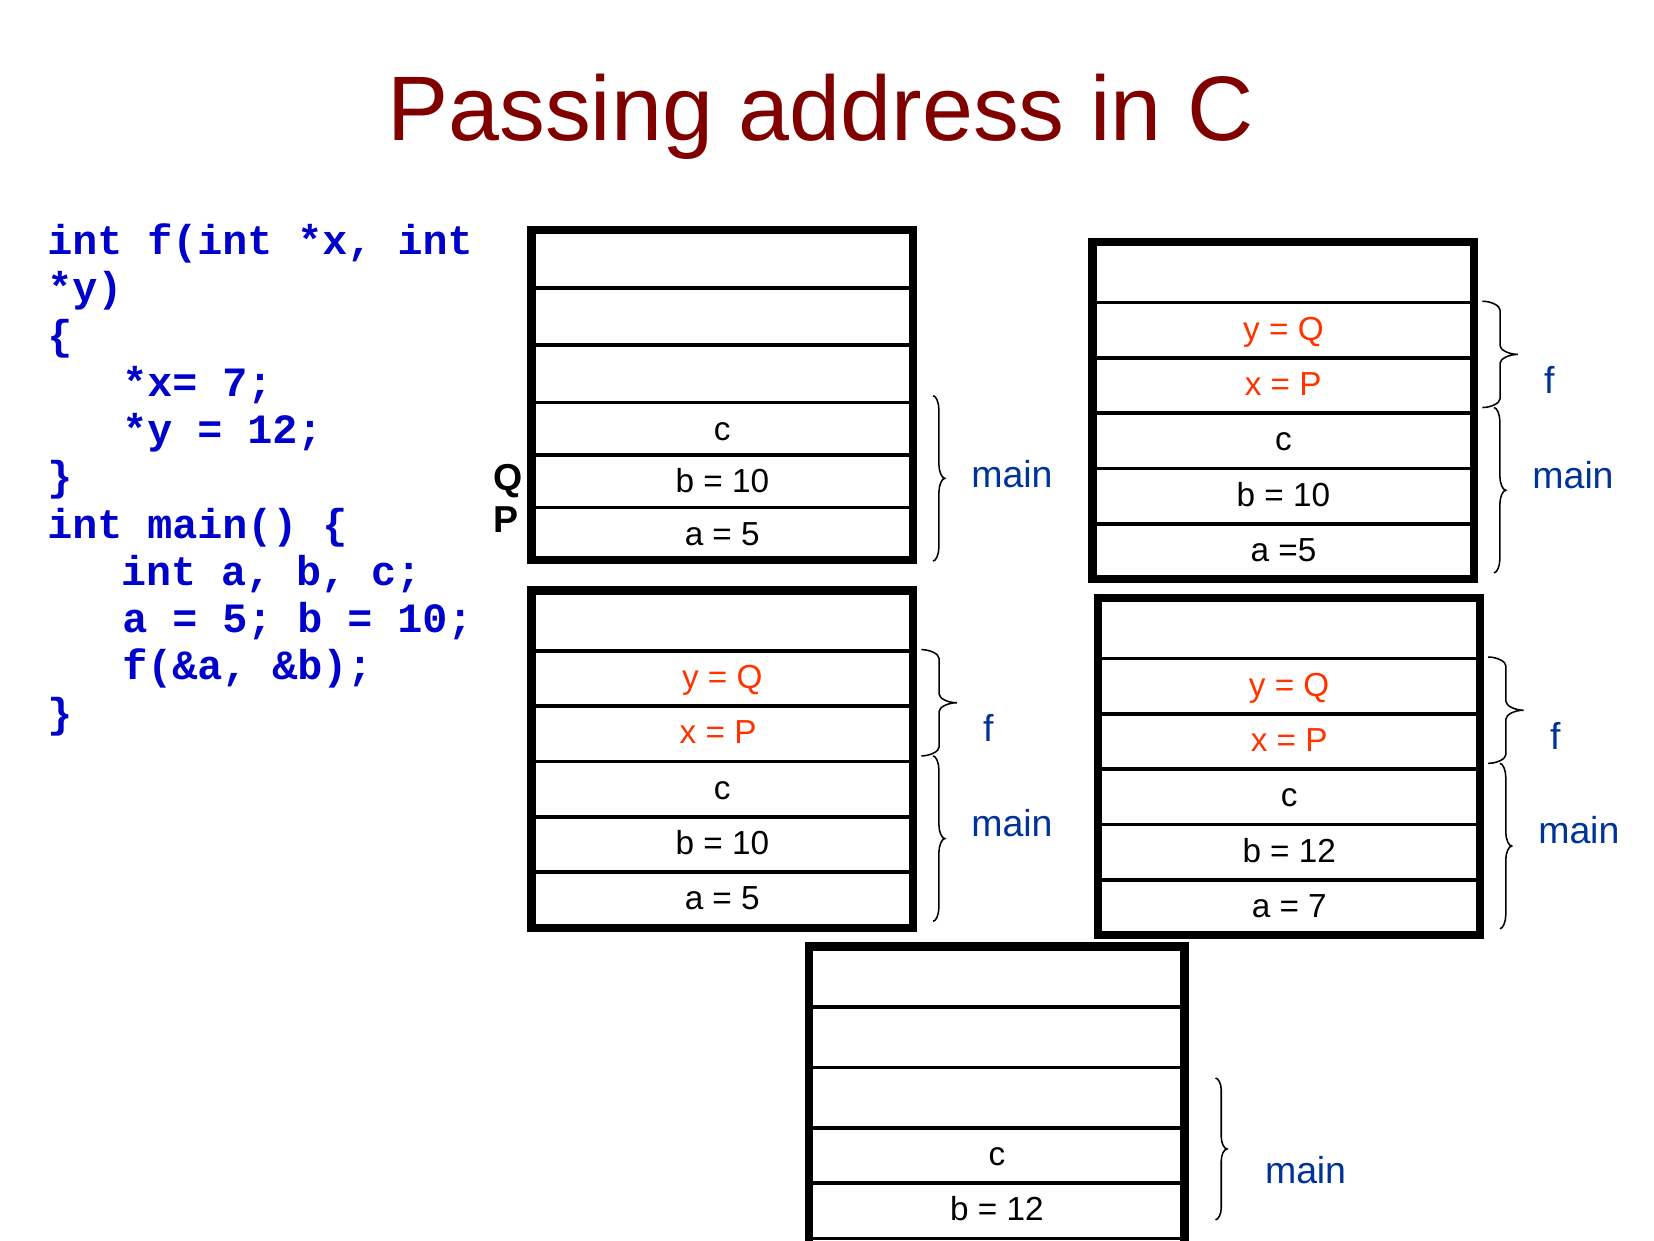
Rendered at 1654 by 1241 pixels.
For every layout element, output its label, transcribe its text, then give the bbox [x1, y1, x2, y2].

table_cell b = 12 [813, 1185, 1180, 1237]
text_box main [1250, 1138, 1379, 1200]
table_cell b = 10 [536, 819, 909, 870]
text_box main [1517, 442, 1648, 504]
text_box main [1523, 798, 1654, 860]
table_cell c [813, 1130, 1180, 1181]
table_cell b = 10 [538, 457, 909, 506]
table_cell [536, 347, 909, 401]
table_header [536, 595, 909, 649]
text_box main [956, 791, 1087, 852]
table_cell y = Q [1102, 660, 1476, 712]
table_cell [813, 1009, 1180, 1066]
table_header [536, 234, 909, 286]
table_cell b = 12 [1102, 826, 1476, 878]
table_cell a = 5 [536, 509, 909, 556]
table_cell [813, 1069, 1180, 1126]
table_cell x = P [1097, 360, 1470, 411]
table_cell x = P [1102, 716, 1476, 767]
table_cell b = 10 [1097, 470, 1470, 522]
text_box int f(int *x, int *y) { *x= 7; *y = 12; } int main() { int a, b, c; a = 5; b = 10; f(&a, &b); } [32, 212, 532, 843]
table_cell x = P [536, 708, 909, 760]
text_box main [956, 442, 1087, 504]
table_cell c [1097, 415, 1470, 467]
text_box f [1535, 704, 1654, 765]
title Passing address in C [76, 5, 1565, 213]
table_cell a = 7 [1102, 882, 1476, 931]
table_cell a = 5 [536, 874, 909, 924]
table_header [1102, 602, 1476, 657]
table_cell c [1102, 771, 1476, 823]
table_cell a =5 [1097, 526, 1470, 575]
text_box f [968, 696, 1087, 758]
text_box Q P [478, 448, 538, 548]
table_cell c [536, 763, 909, 815]
table_header [1097, 246, 1470, 301]
text_box f [1529, 348, 1648, 409]
table_cell y = Q [1097, 304, 1470, 356]
table_cell y = Q [536, 653, 909, 704]
table_cell c [536, 404, 909, 453]
table_cell [536, 290, 909, 343]
table_header [813, 951, 1180, 1005]
